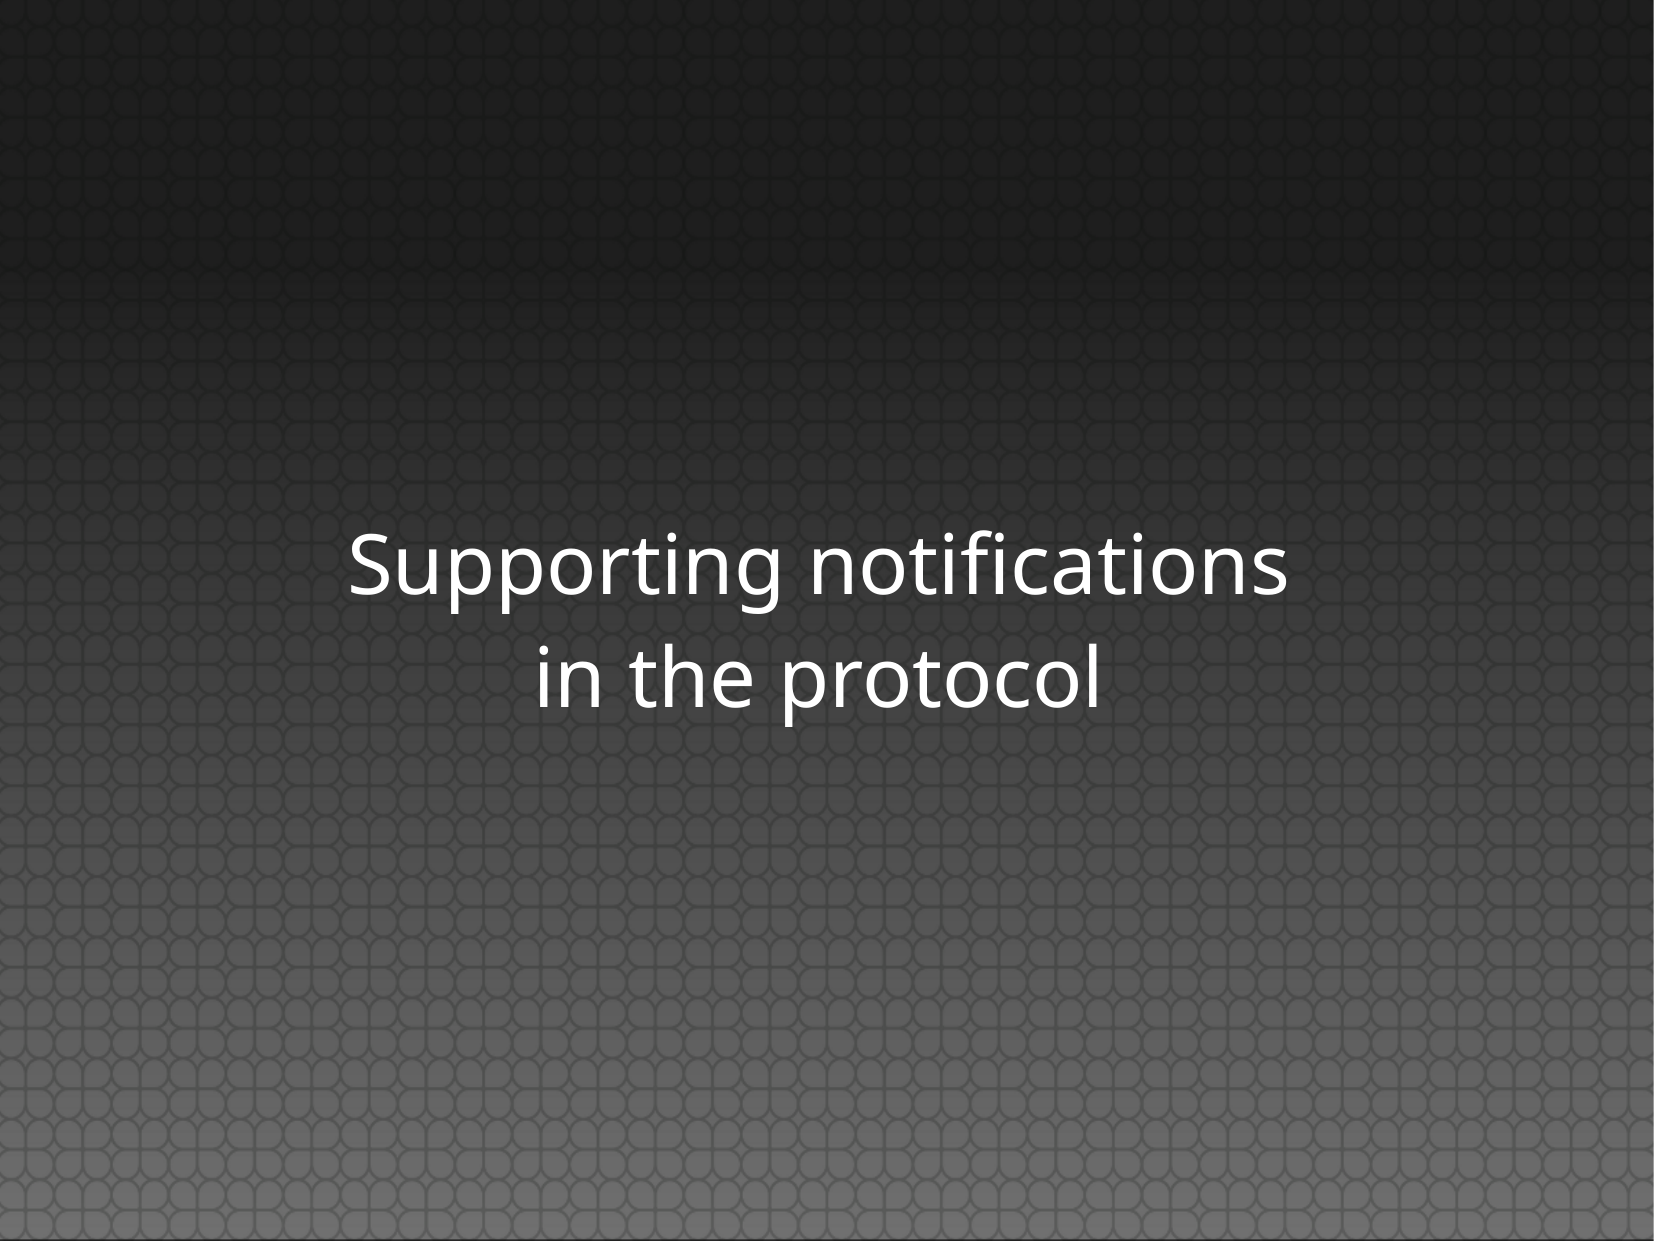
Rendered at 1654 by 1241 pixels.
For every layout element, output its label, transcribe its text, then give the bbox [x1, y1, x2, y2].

picture [0, 0, 1654, 1241]
title Supporting notifications in the protocol [75, 525, 1564, 713]
